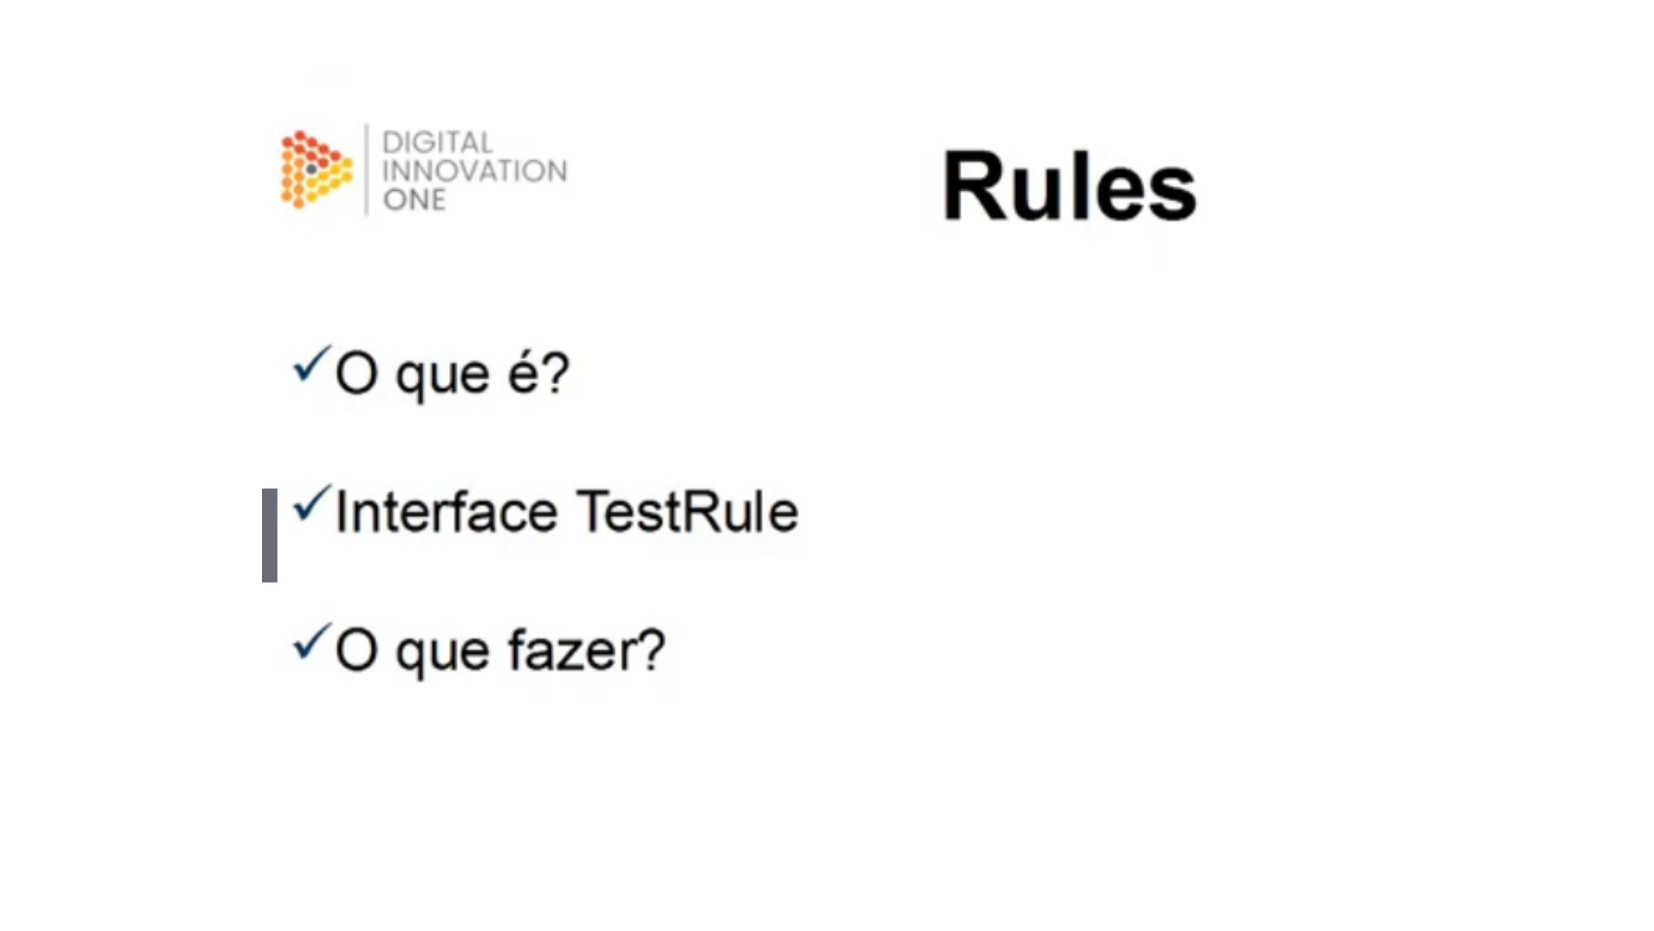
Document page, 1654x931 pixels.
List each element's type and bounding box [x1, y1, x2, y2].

picture [262, 71, 1404, 866]
